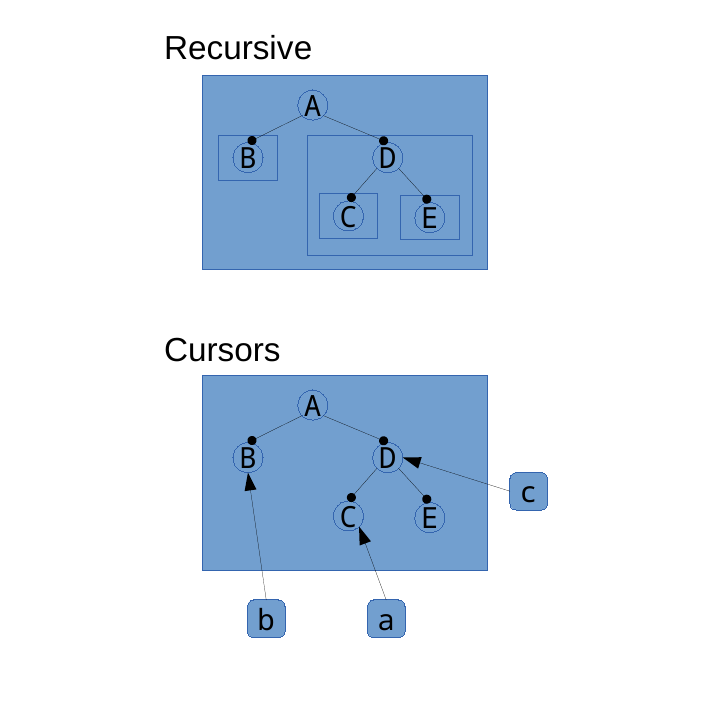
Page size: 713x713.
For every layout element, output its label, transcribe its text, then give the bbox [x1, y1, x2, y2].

text_box [249, 416, 379, 571]
text_box E [414, 202, 445, 233]
text_box [355, 459, 488, 571]
text_box A [297, 89, 328, 121]
text_box Cursors [149, 323, 435, 376]
text_box a [367, 599, 406, 638]
text_box c [509, 472, 548, 511]
text_box A [297, 389, 328, 421]
text_box B [232, 442, 264, 473]
text_box C [333, 201, 364, 231]
text_box [202, 375, 488, 571]
text_box b [247, 599, 286, 638]
text_box E [414, 502, 445, 533]
text_box Recursive [149, 22, 435, 75]
text_box C [333, 501, 364, 531]
text_box D [372, 142, 403, 173]
text_box [202, 75, 488, 270]
text_box D [372, 442, 403, 473]
text_box B [232, 142, 264, 173]
